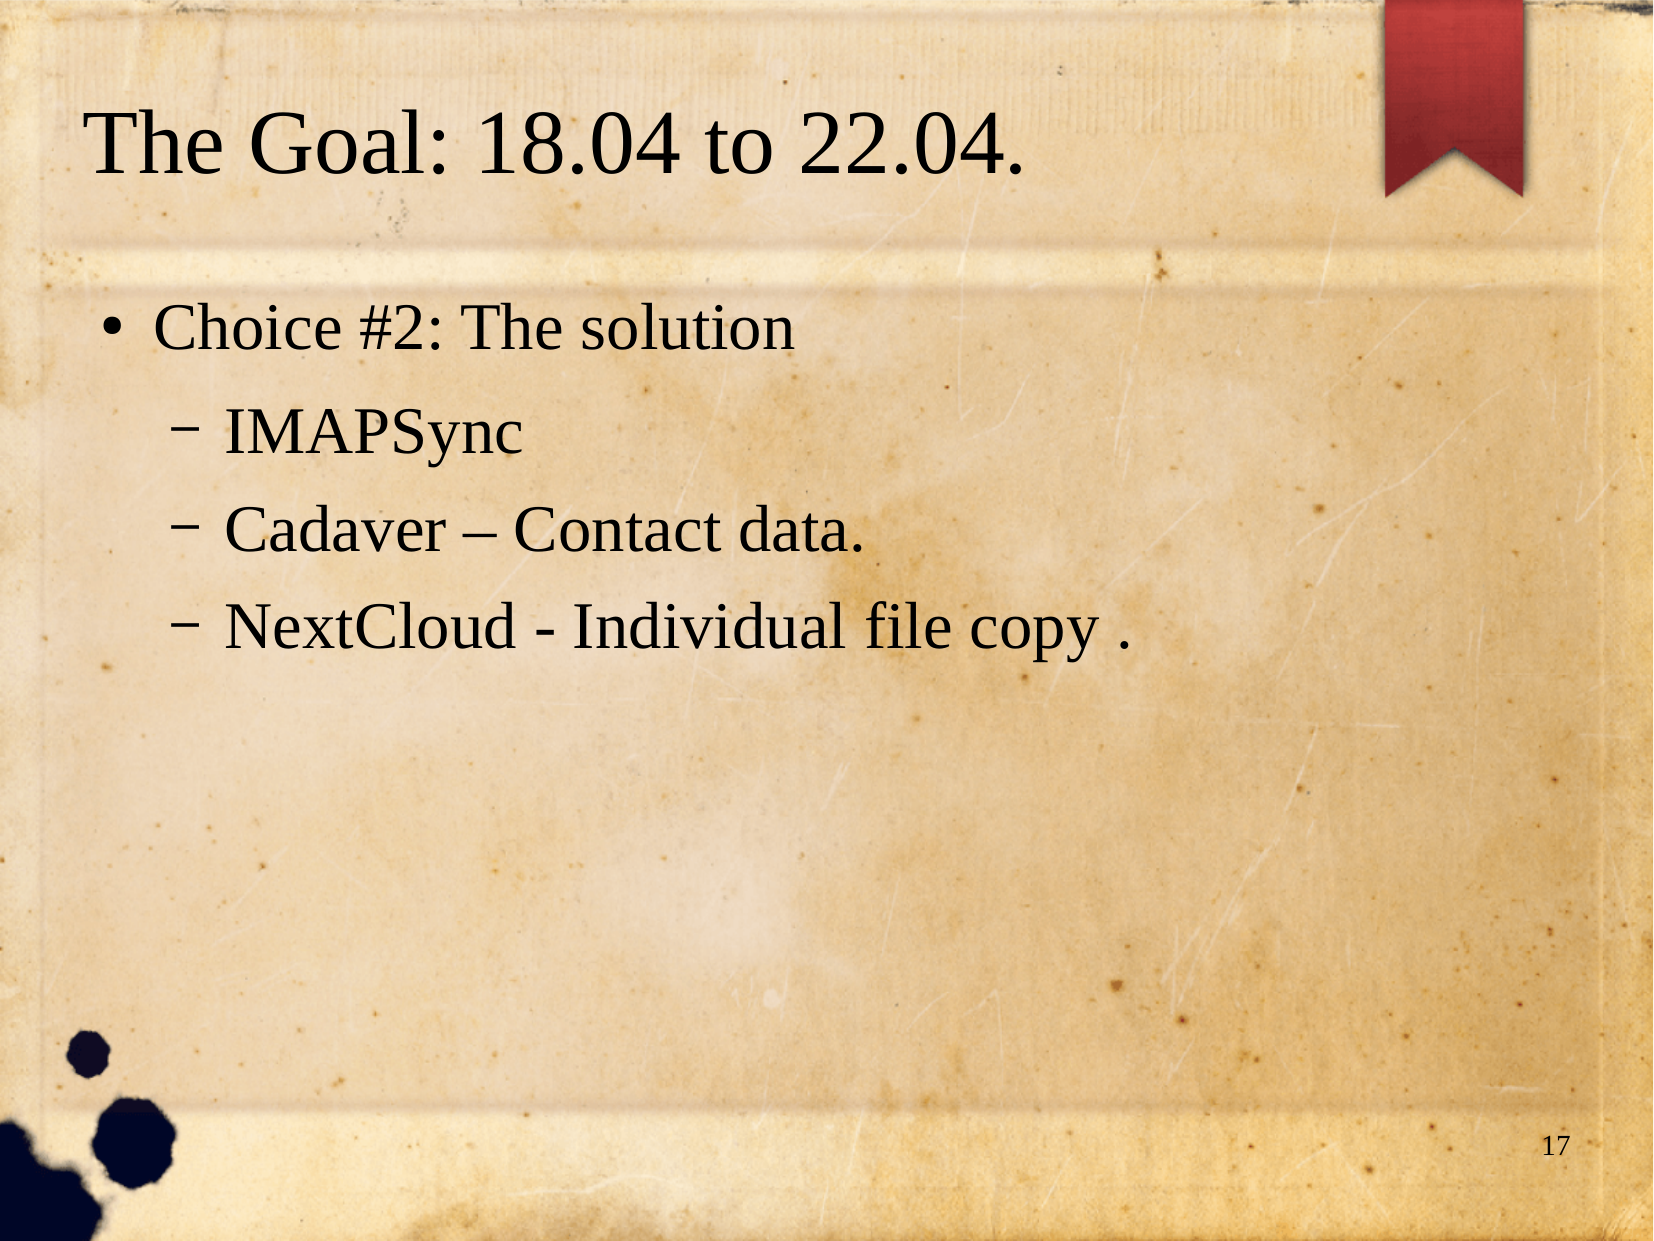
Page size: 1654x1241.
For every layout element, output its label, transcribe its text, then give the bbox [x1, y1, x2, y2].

list Choice #2: The solution IMAPSync Cadaver – Contact data. NextCloud - Individual file copy . [82, 290, 1538, 1010]
picture [0, 0, 1654, 1241]
title The Goal: 18.04 to 22.04. [82, 49, 1347, 237]
